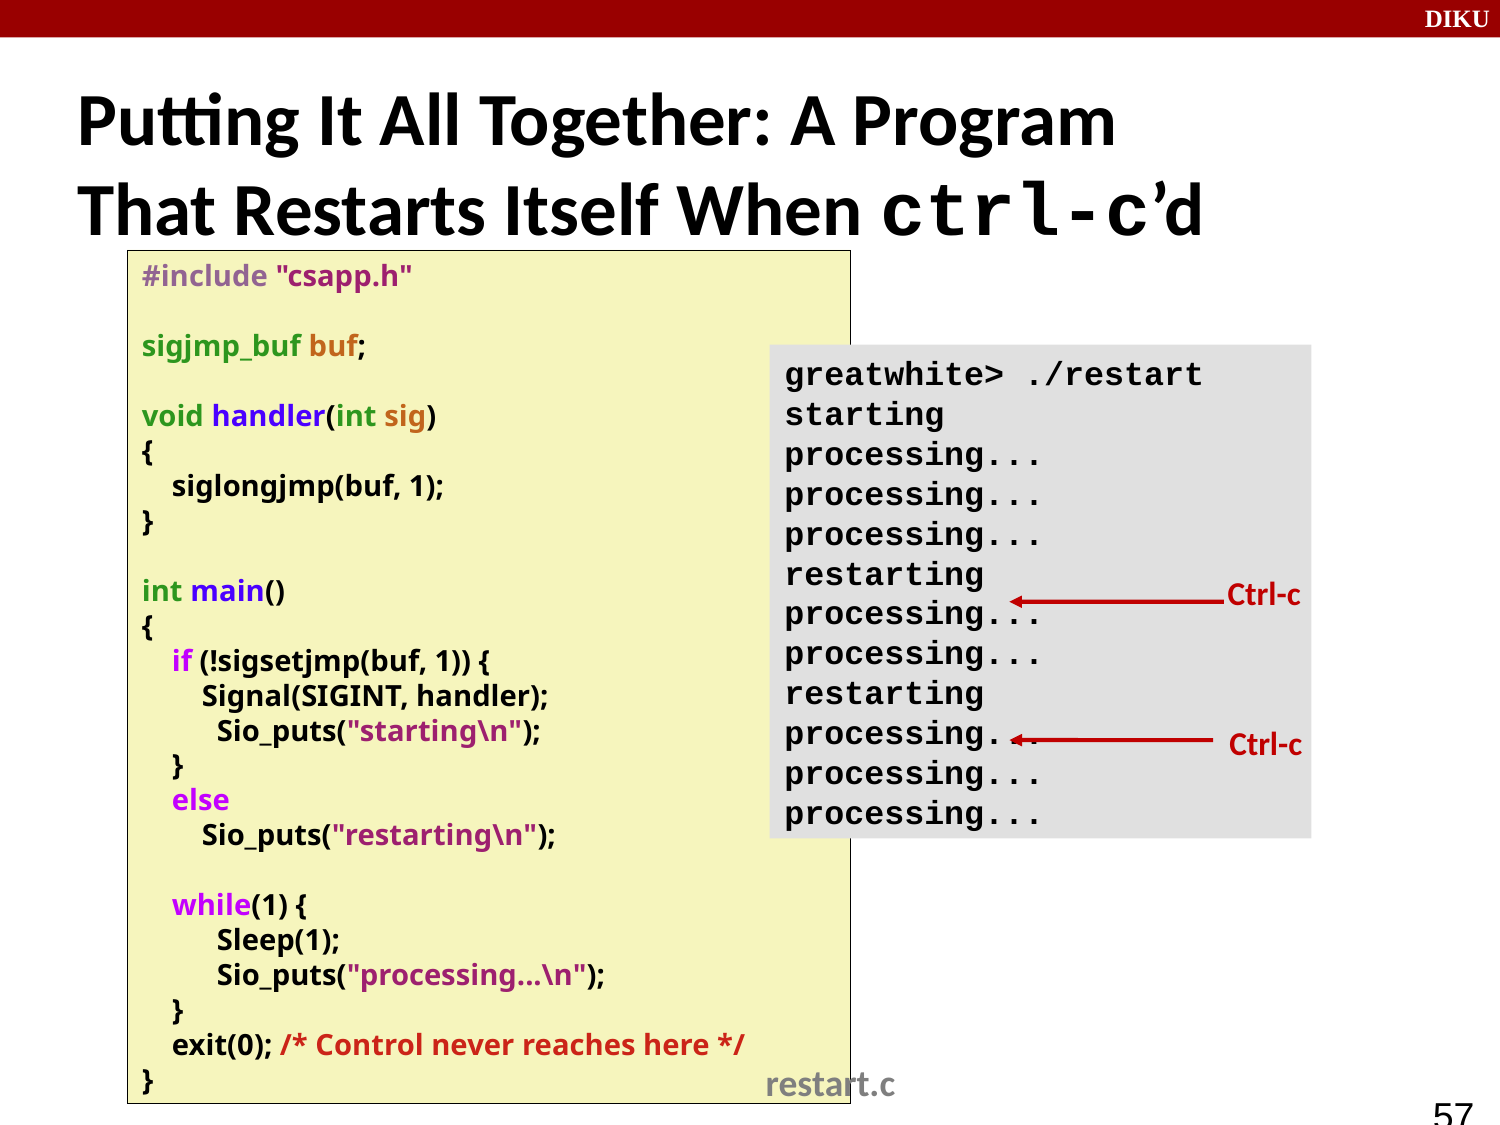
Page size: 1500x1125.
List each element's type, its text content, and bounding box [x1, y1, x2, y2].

text_box Ctrl-c [1214, 714, 1318, 769]
text_box restart.c [750, 1051, 911, 1112]
text_box greatwhite> ./restart starting processing... processing... processing... restarting processing... processing... restarting processing... processing... processing... [769, 344, 1312, 839]
text_box Ctrl-c [1212, 564, 1316, 619]
text_box Putting It All Together: A Program That Restarts Itself When ctrl-c’d [62, 70, 1450, 250]
text_box #include "csapp.h" sigjmp_buf buf; void handler(int sig) { siglongjmp(buf, 1); } int main() { if (!sigsetjmp(buf, 1)) { Signal(SIGINT, handler); Sio_puts("starting\n"); } else Sio_puts("restarting\n"); while(1) { Sleep(1); Sio_puts("processing...\n"); } exit(0); /* Control never reaches here */ } [127, 249, 851, 1104]
